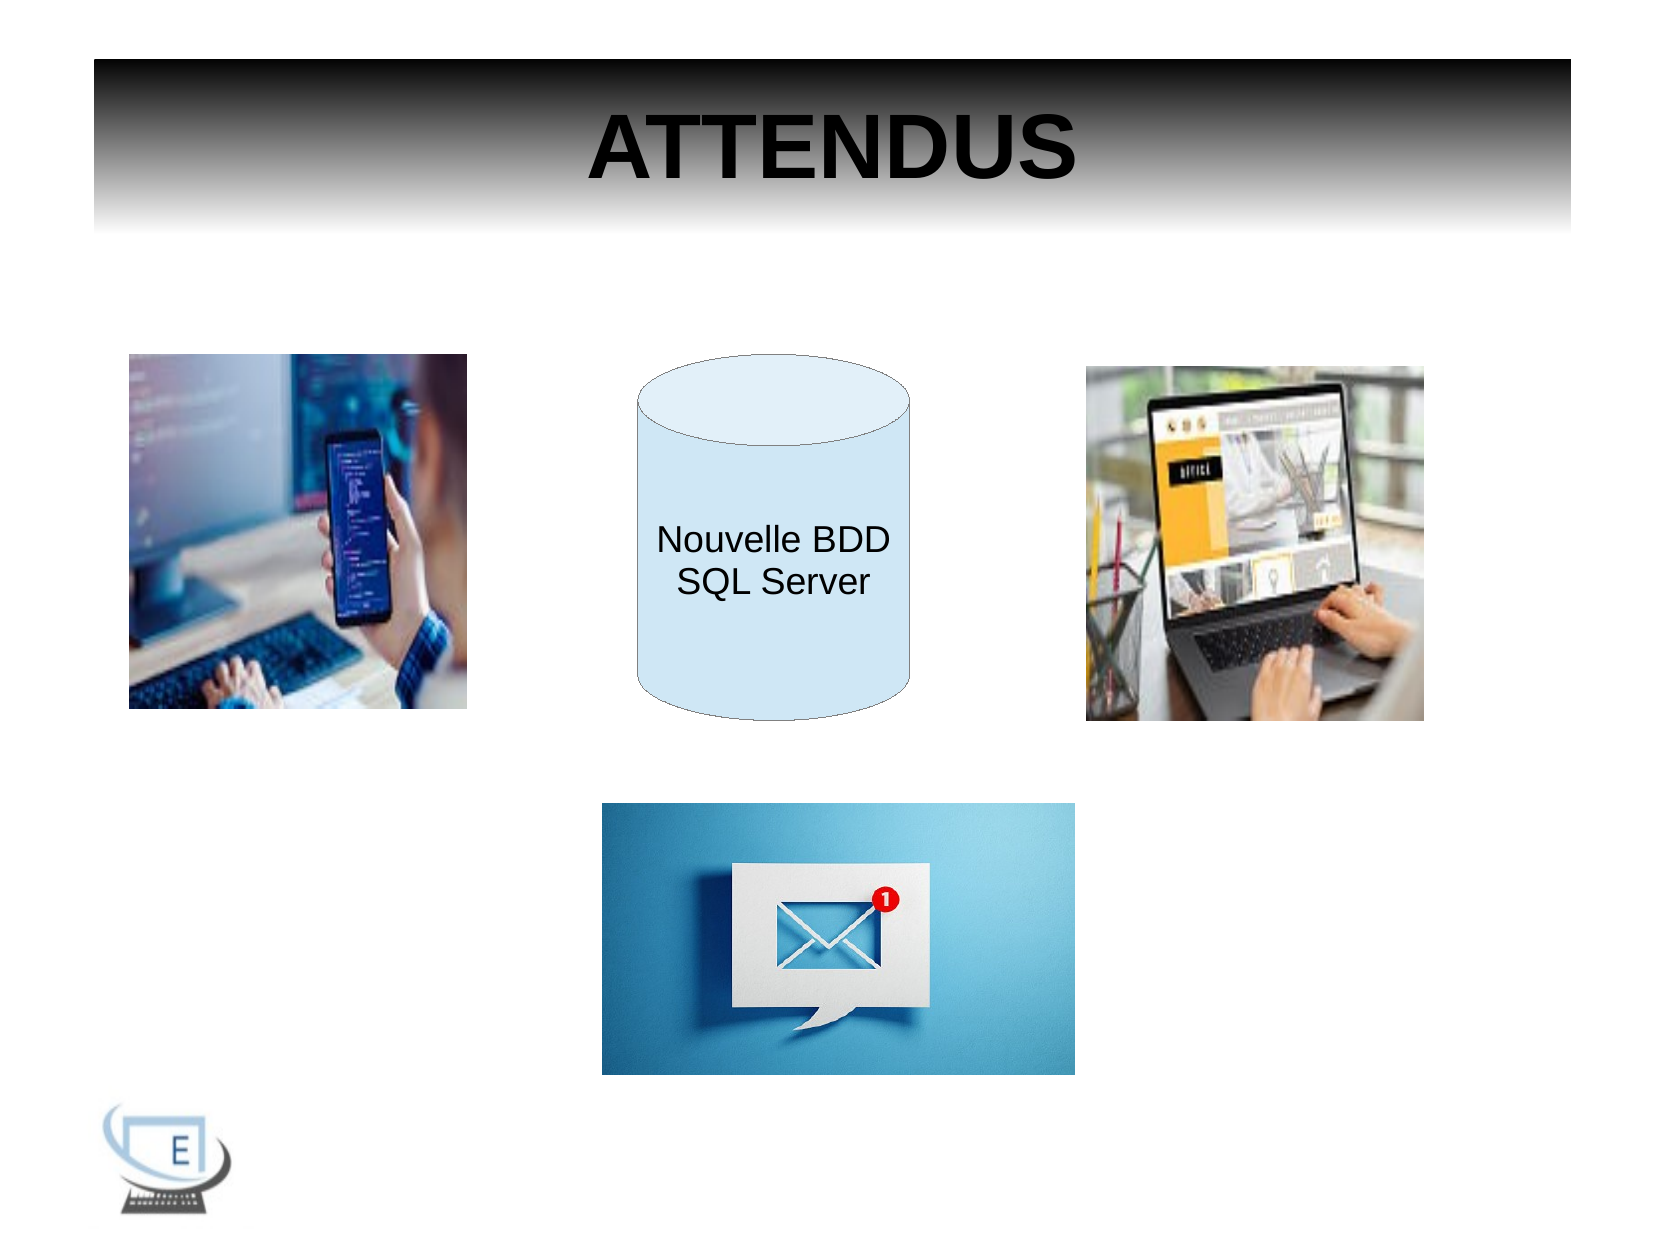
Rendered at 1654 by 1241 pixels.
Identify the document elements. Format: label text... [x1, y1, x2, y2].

picture [1086, 366, 1424, 721]
title ATTENDUS [94, 59, 1571, 234]
picture [47, 1083, 285, 1229]
picture [602, 803, 1075, 1075]
picture [129, 354, 467, 709]
text_box Nouvelle BDD SQL Server [637, 402, 910, 721]
